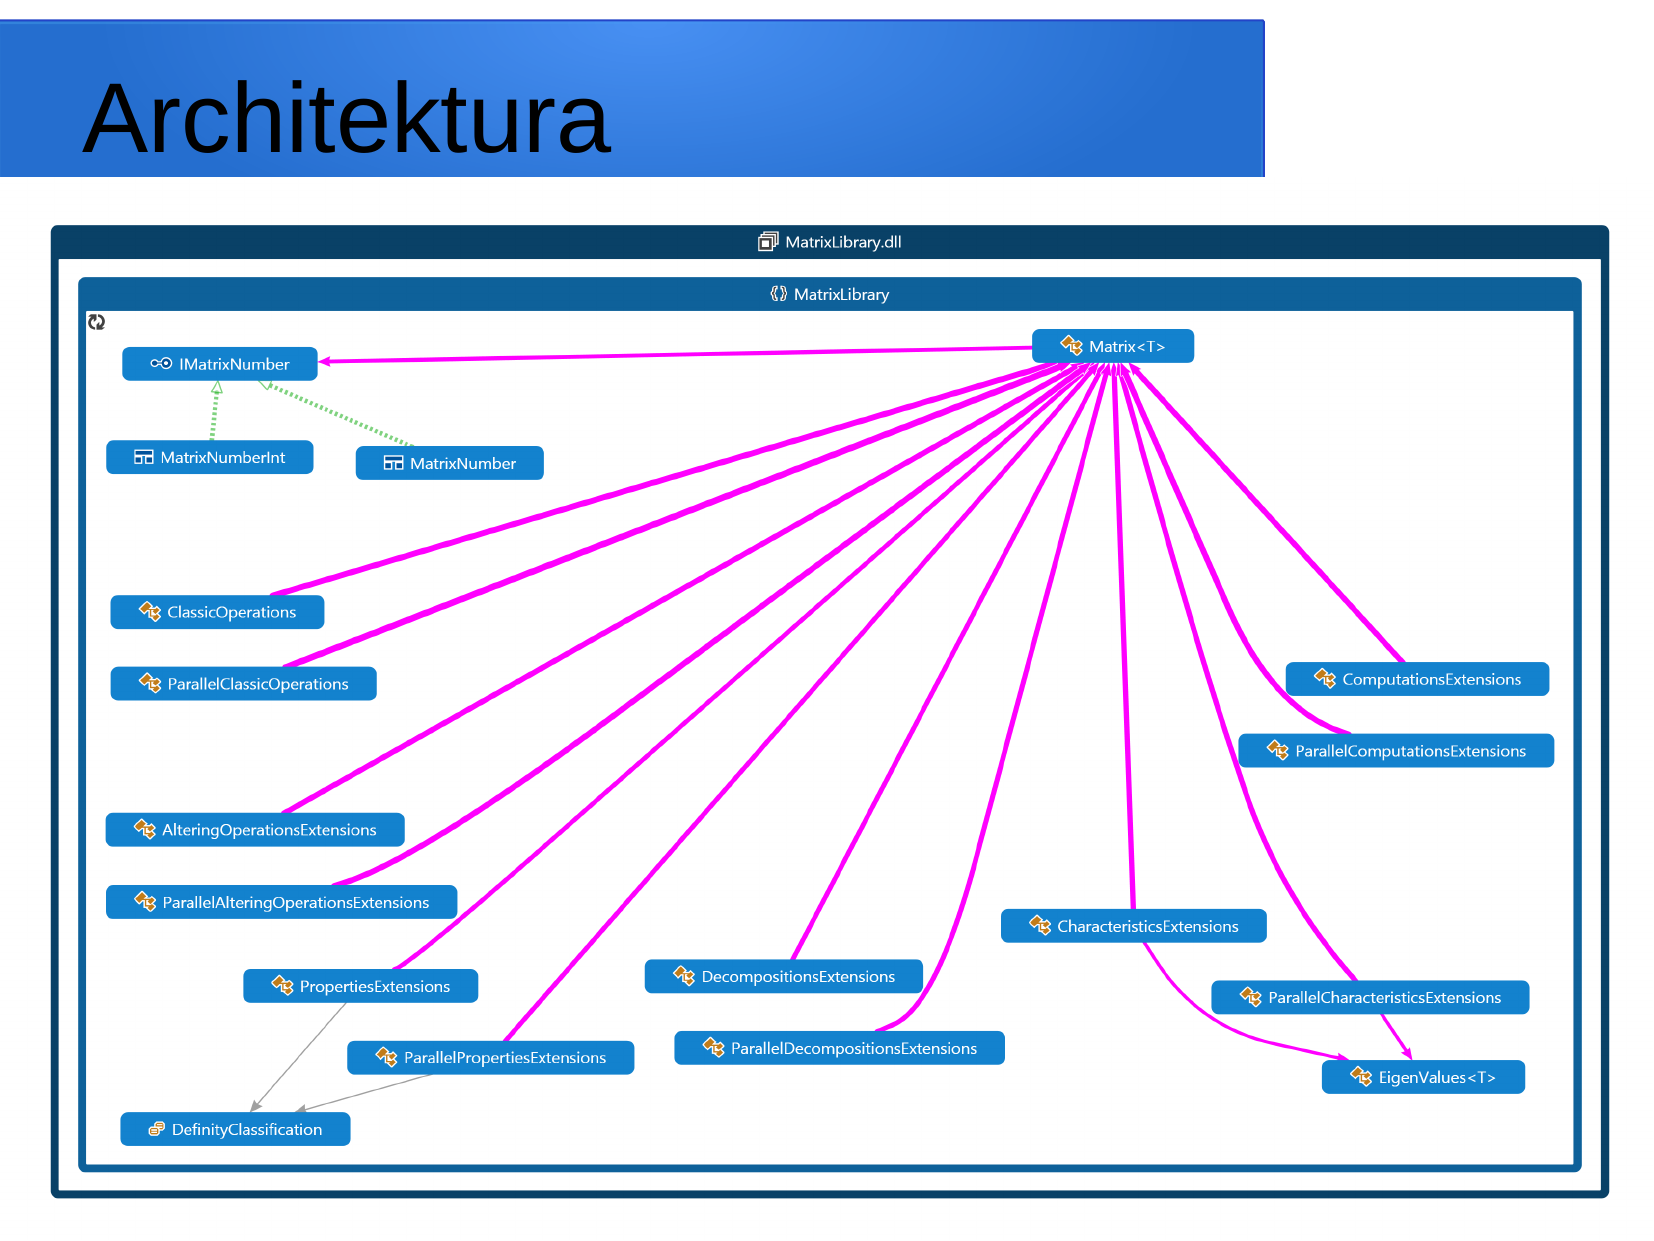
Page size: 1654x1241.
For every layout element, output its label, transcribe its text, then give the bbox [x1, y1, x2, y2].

picture [0, 177, 1654, 1241]
title Architektura [82, 47, 1571, 177]
